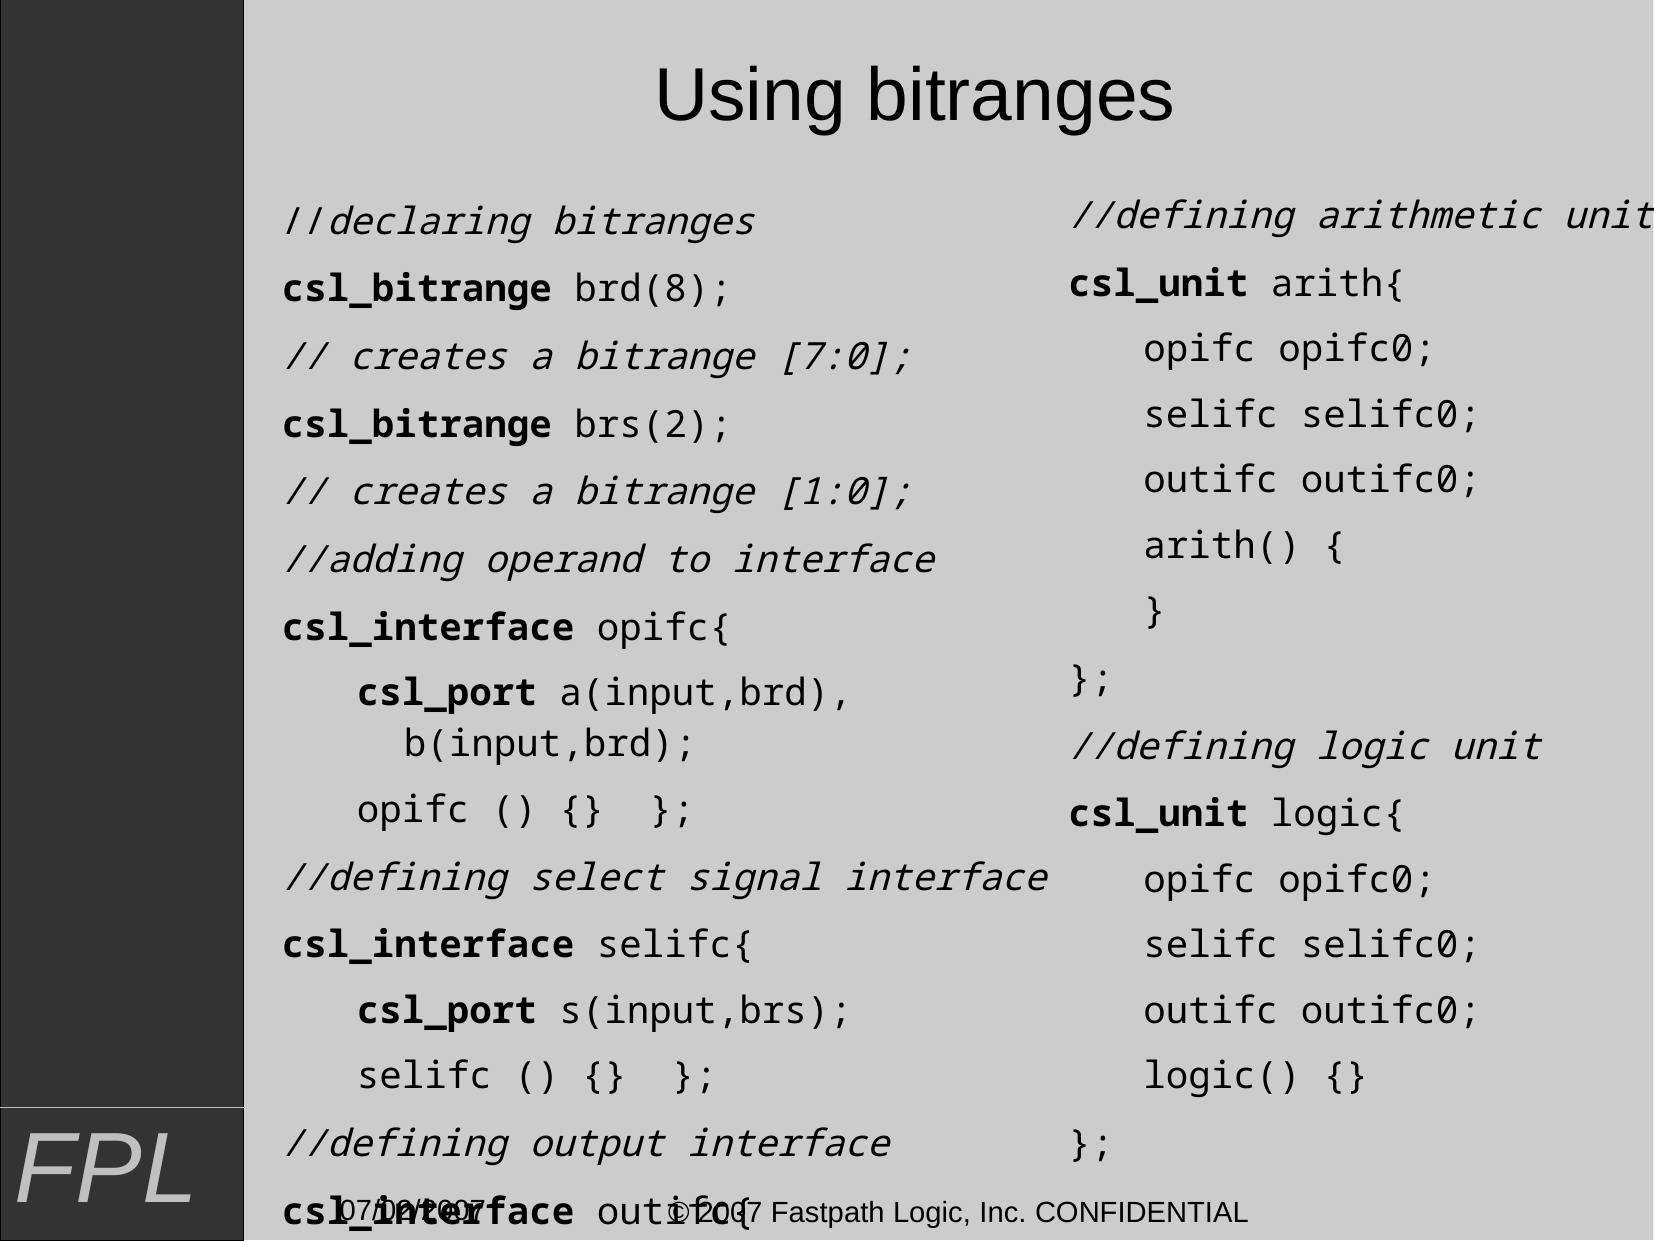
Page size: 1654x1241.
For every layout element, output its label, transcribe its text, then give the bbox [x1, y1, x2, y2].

list //declaring bitranges csl_bitrange brd(8); // creates a bitrange [7:0]; csl_bitrange brs(2); // creates a bitrange [1:0]; //adding operand to interface csl_interface opifc{ csl_port a(input,brd), b(input,brd); opifc () {} }; //defining select signal interface csl_interface selifc{ csl_port s(input,brs); selifc () {} }; //defining output interface csl_interface outifc{ csl_port o(output, brd); outifc () {} }; [281, 126, 1096, 1241]
title Using bitranges [363, 0, 1467, 188]
list //defining arithmetic unit csl_unit arith{ opifc opifc0; selifc selifc0; outifc outifc0; arith() { } }; //defining logic unit csl_unit logic{ opifc opifc0; selifc selifc0; outifc outifc0; logic() {} }; [1068, 188, 1654, 1101]
